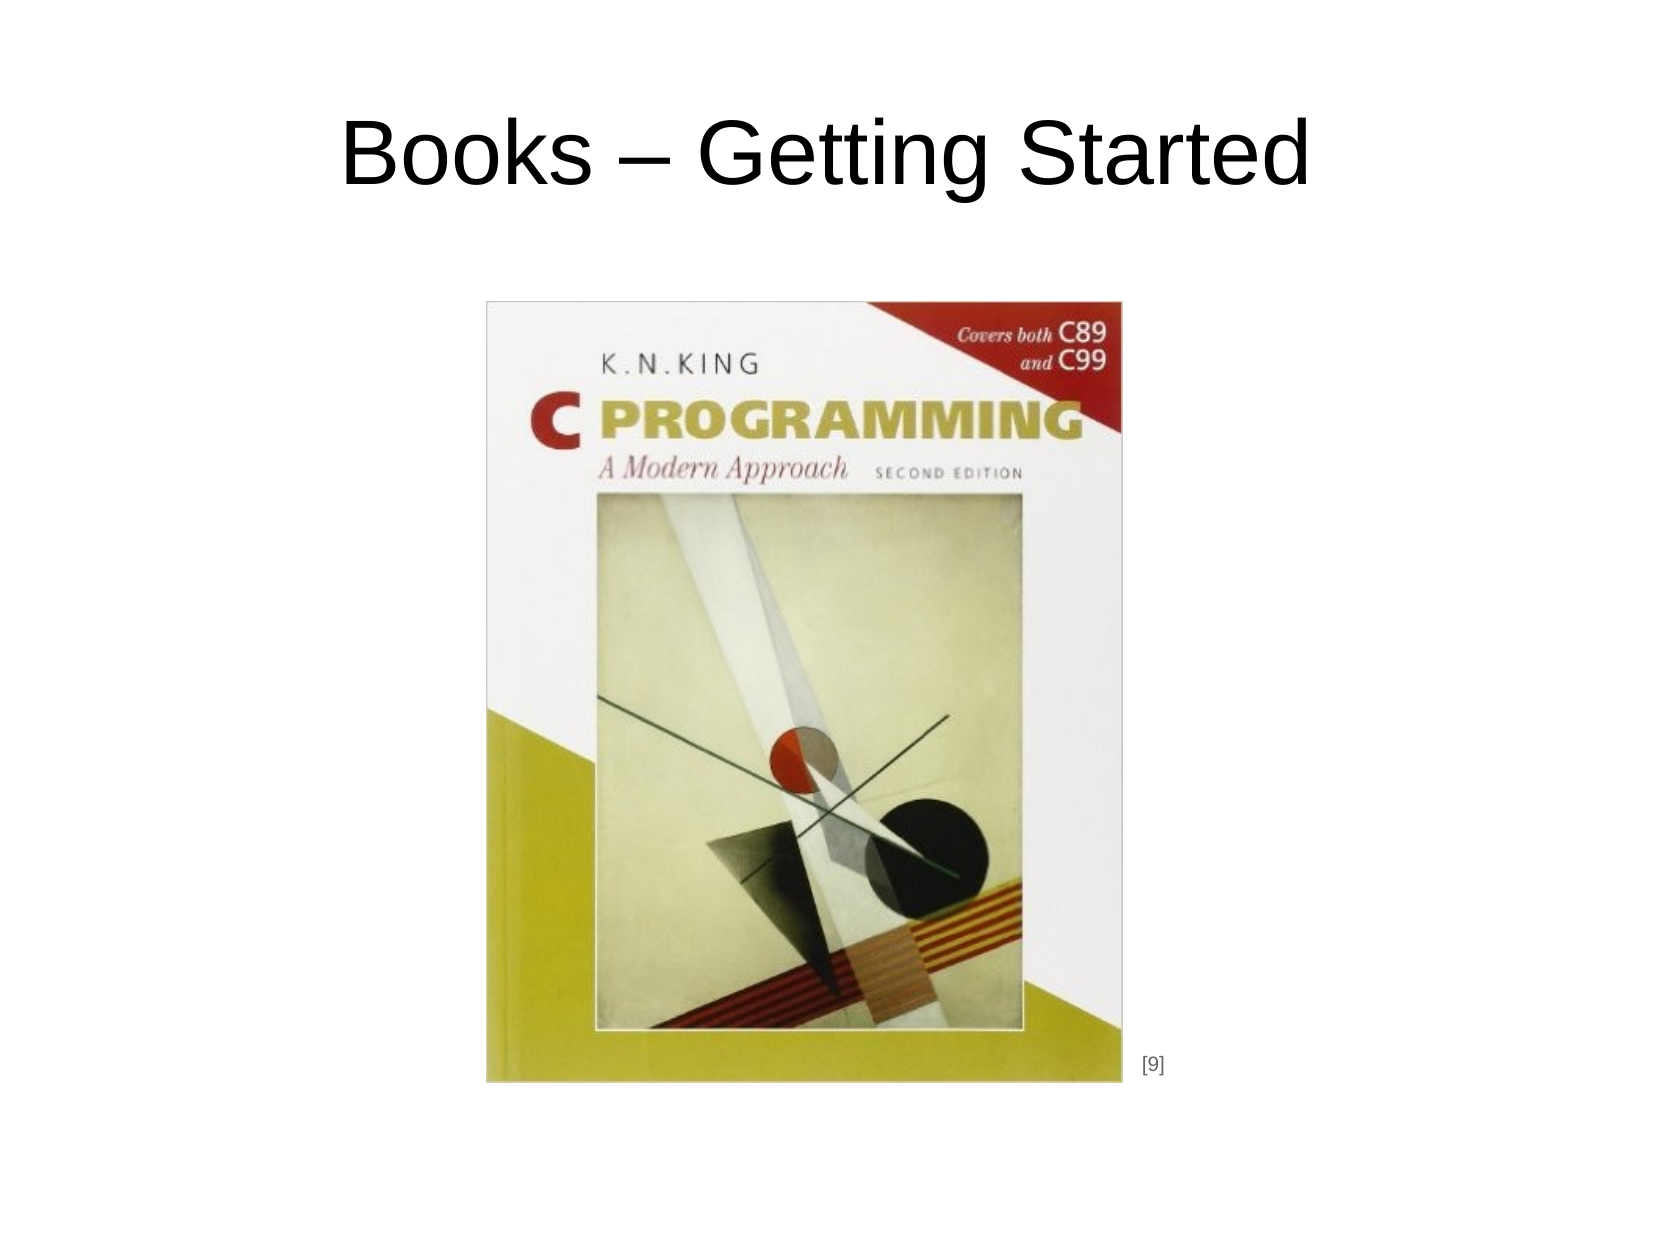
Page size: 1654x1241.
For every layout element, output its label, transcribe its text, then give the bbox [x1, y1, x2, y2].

picture [486, 301, 1123, 1083]
text_box [9] [1127, 1045, 1211, 1084]
title Books – Getting Started [82, 49, 1571, 257]
